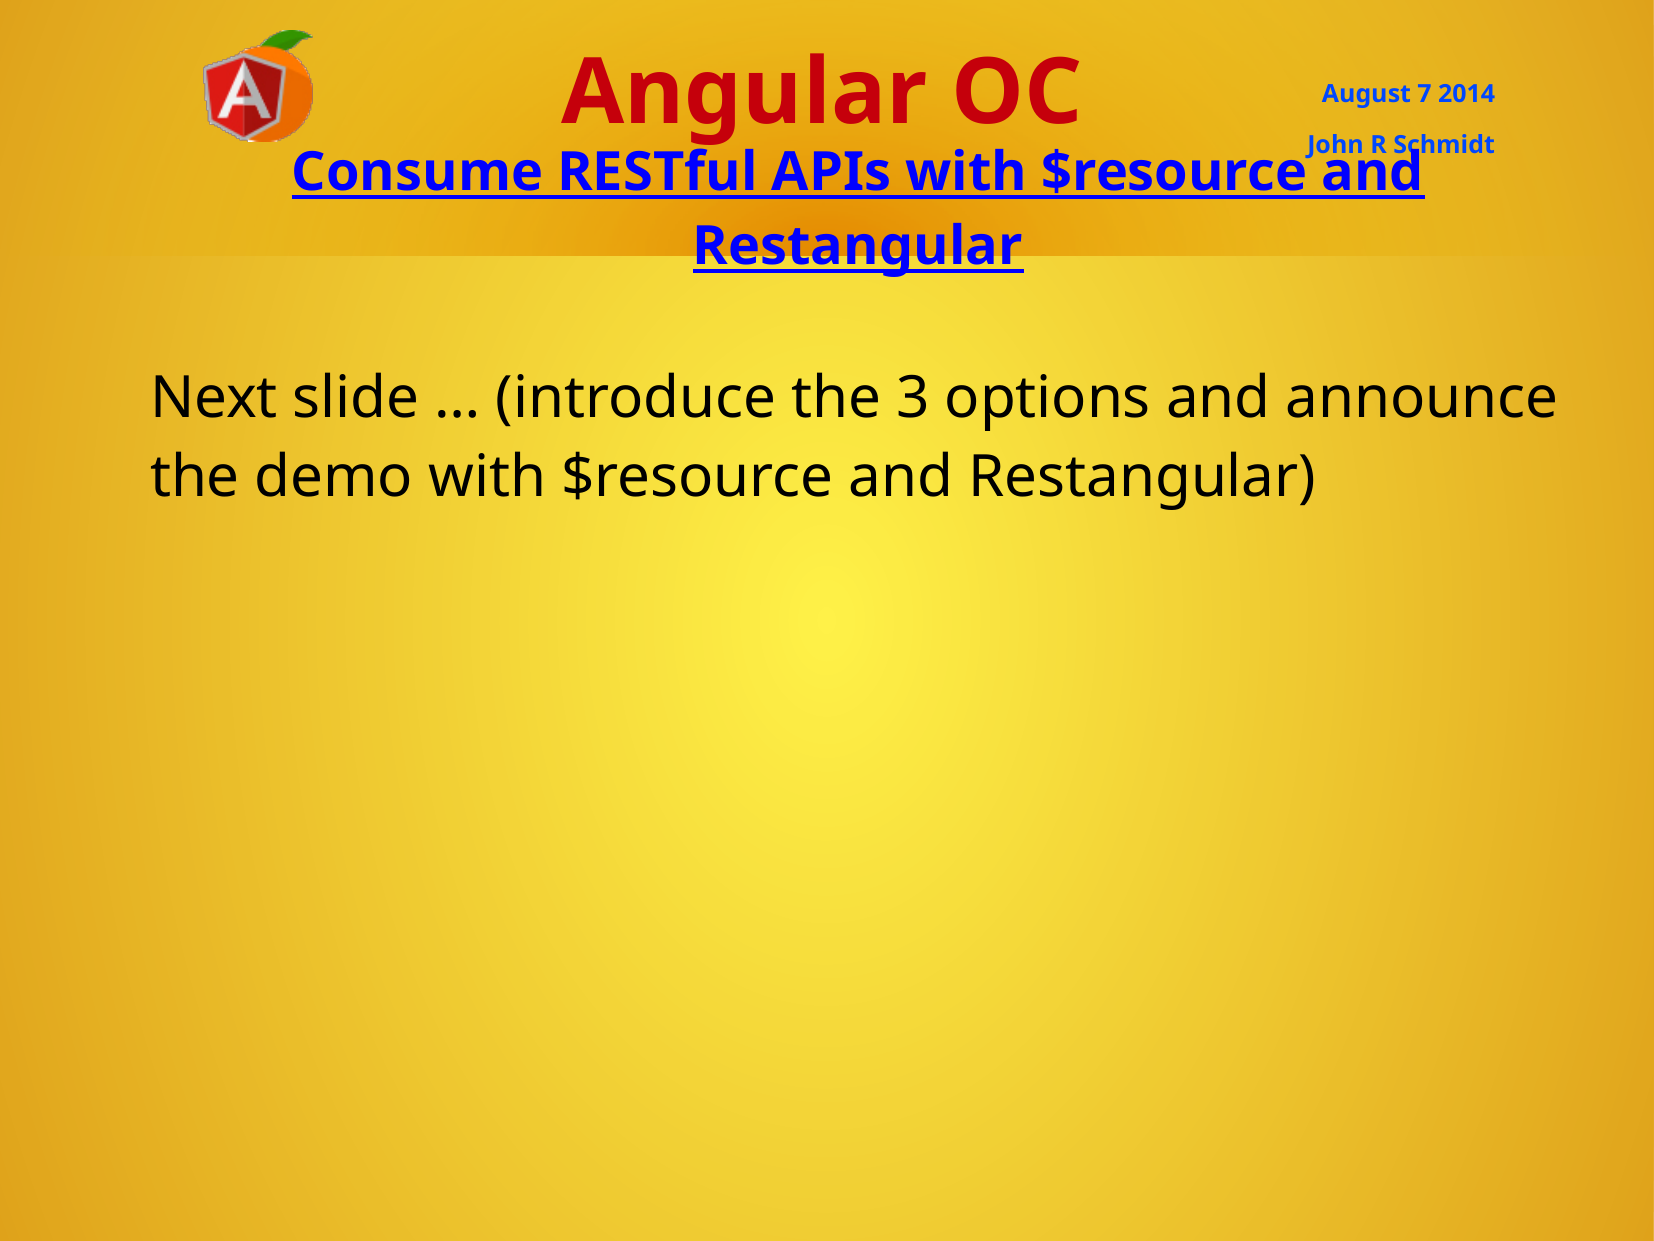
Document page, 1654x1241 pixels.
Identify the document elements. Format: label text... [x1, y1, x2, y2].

picture [202, 30, 316, 142]
subtitle Next slide … (introduce the 3 options and announce the demo with $resource and Restangular) [150, 366, 1579, 503]
text_box August 7 2014 John R Schmidt [1260, 51, 1510, 172]
title Angular OC [560, 34, 1086, 142]
text_box Consume RESTful APIs with $resource and Restangular [150, 175, 1567, 239]
